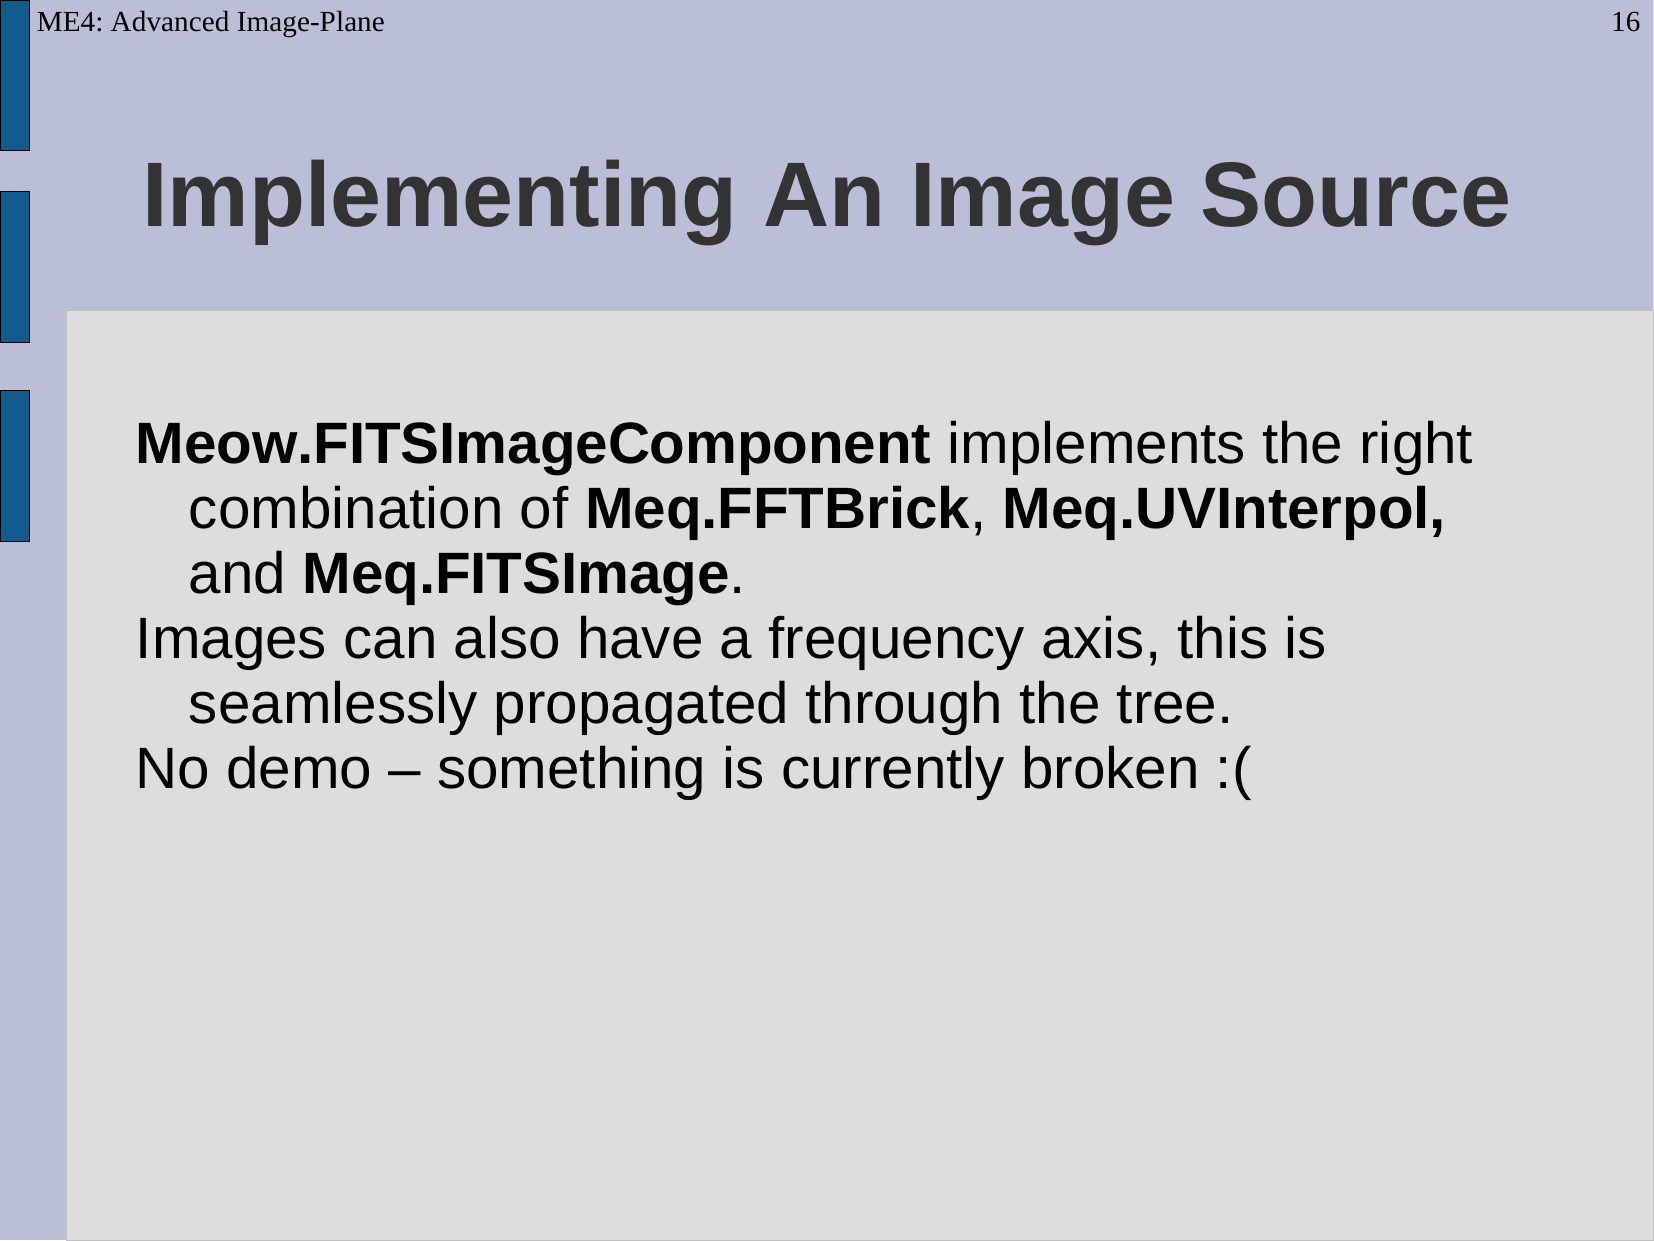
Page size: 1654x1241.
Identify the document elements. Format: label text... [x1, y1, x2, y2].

list Meow.FITSImageComponent implements the right combination of Meq.FFTBrick, Meq.UVInterpol, and Meq.FITSImage. Images can also have a frequency axis, this is seamlessly propagated through the tree. No demo – something is currently broken :( [118, 410, 1531, 817]
title Implementing An Image Source [121, 87, 1534, 302]
